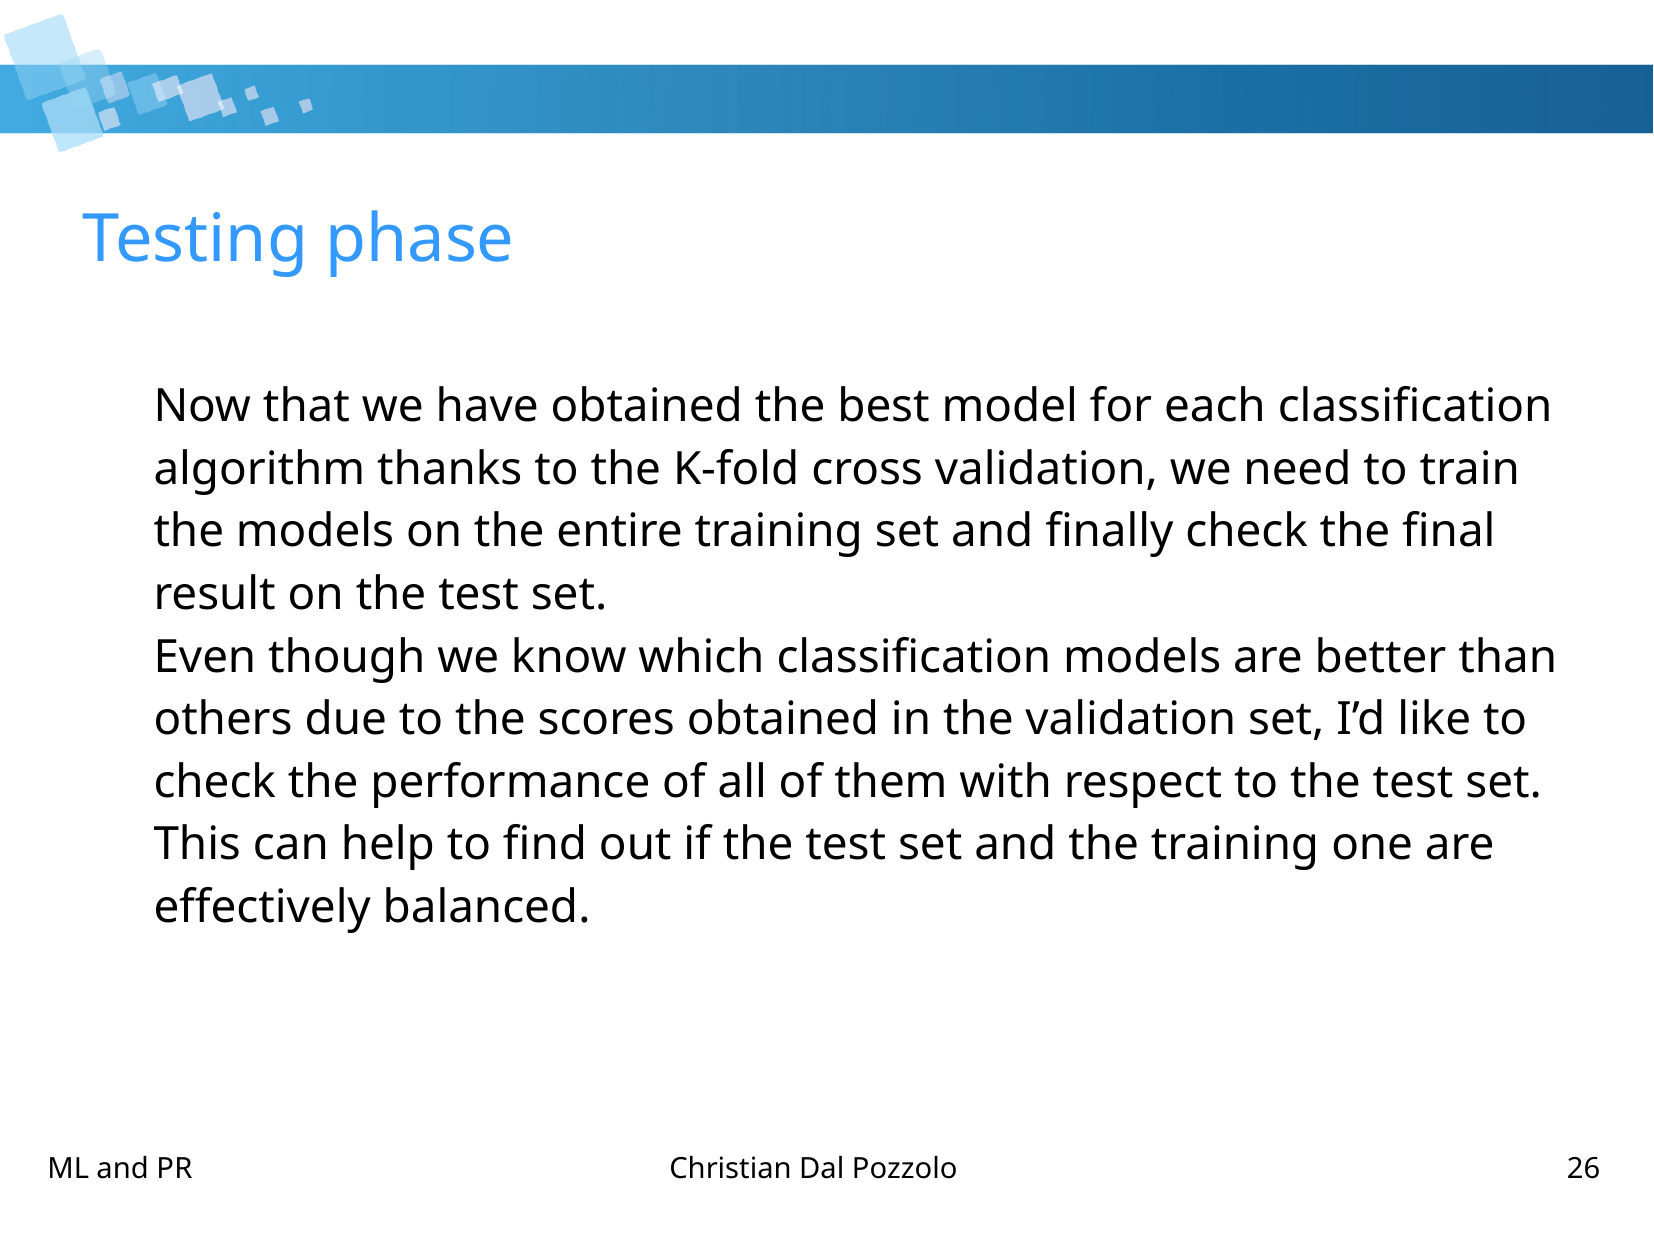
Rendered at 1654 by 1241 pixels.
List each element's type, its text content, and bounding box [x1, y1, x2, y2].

picture [0, 0, 1653, 1238]
list Now that we have obtained the best model for each classification algorithm thanks to the K-fold cross validation, we need to train the models on the entire training set and finally check the final result on the test set. Even though we know which classification models are better than others due to the scores obtained in the validation set, I’d like to check the performance of all of them with respect to the test set. This can help to find out if the test set and the training one are effectively balanced. [82, 372, 1576, 906]
title Testing phase [82, 132, 1571, 340]
